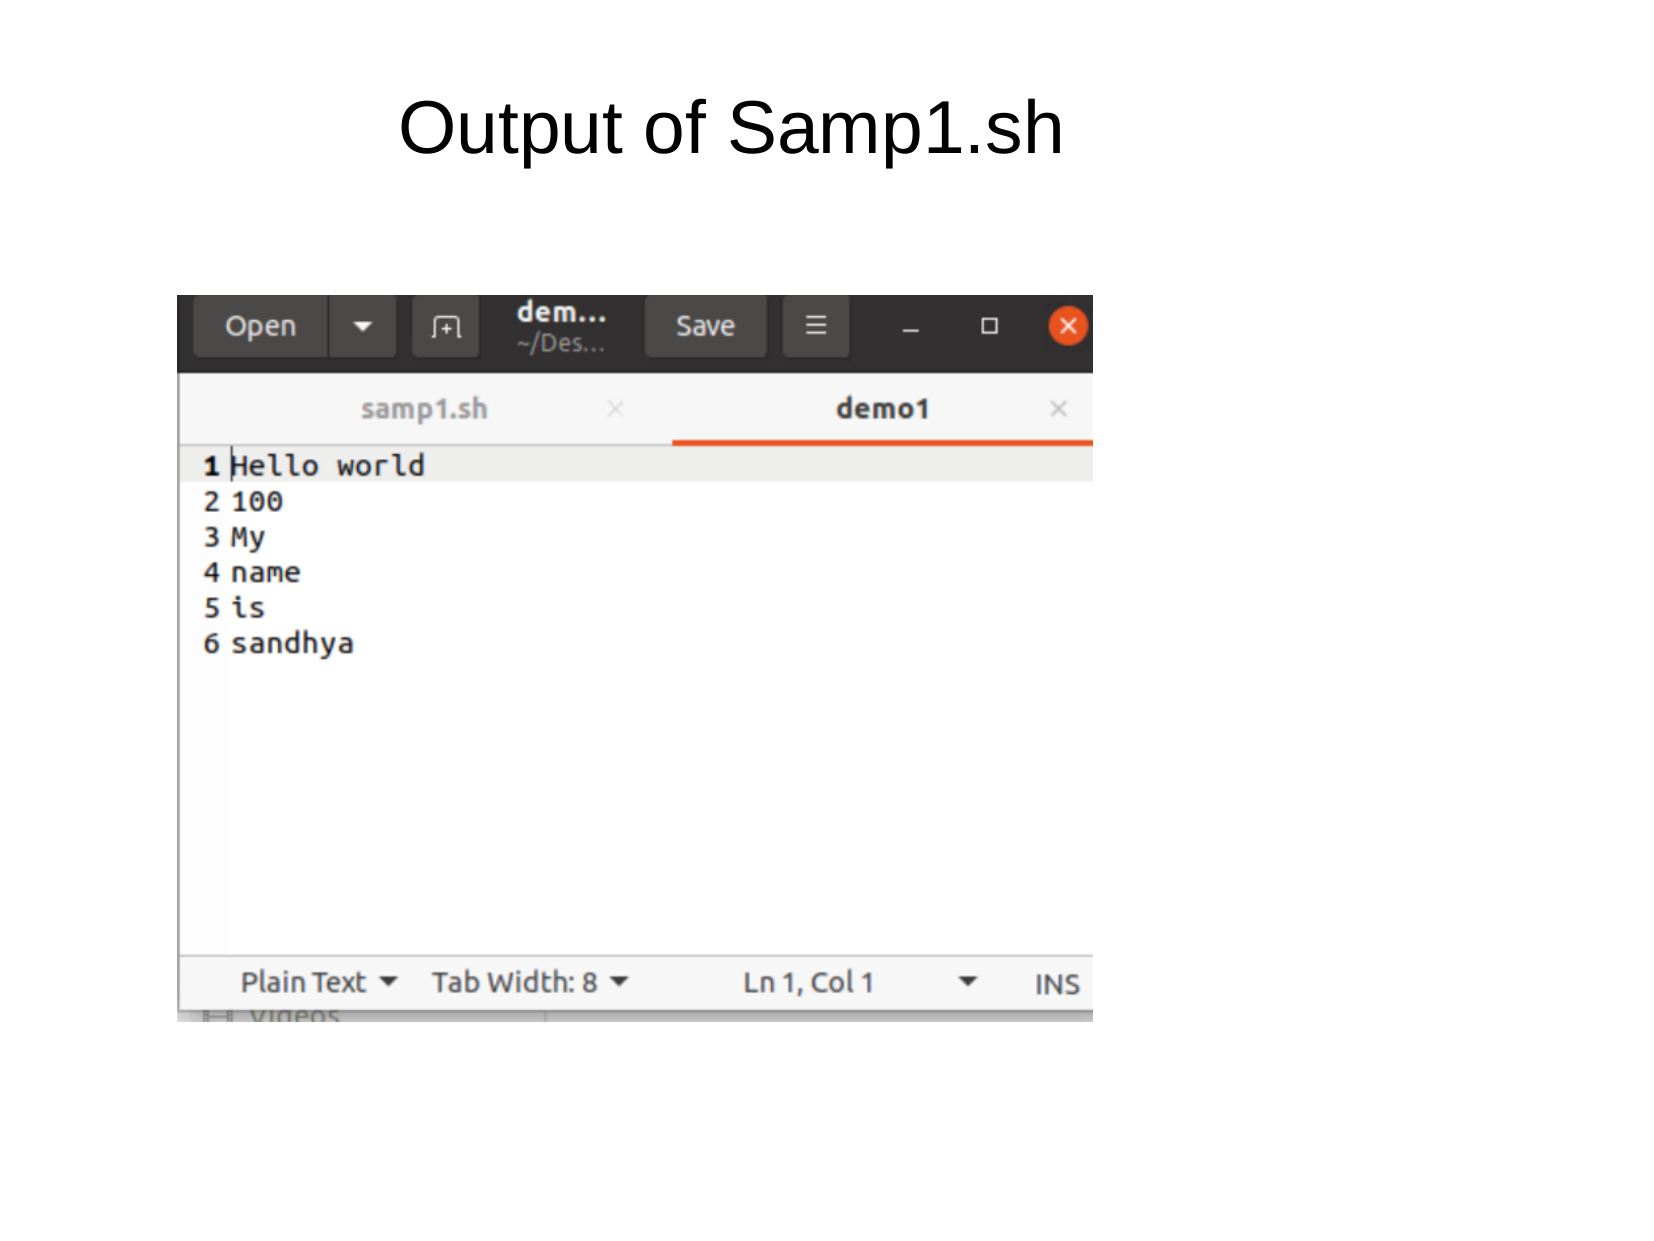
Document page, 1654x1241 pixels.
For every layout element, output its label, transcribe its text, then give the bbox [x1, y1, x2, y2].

text_box Output of Samp1.sh [383, 78, 1081, 178]
picture [177, 295, 1093, 1022]
